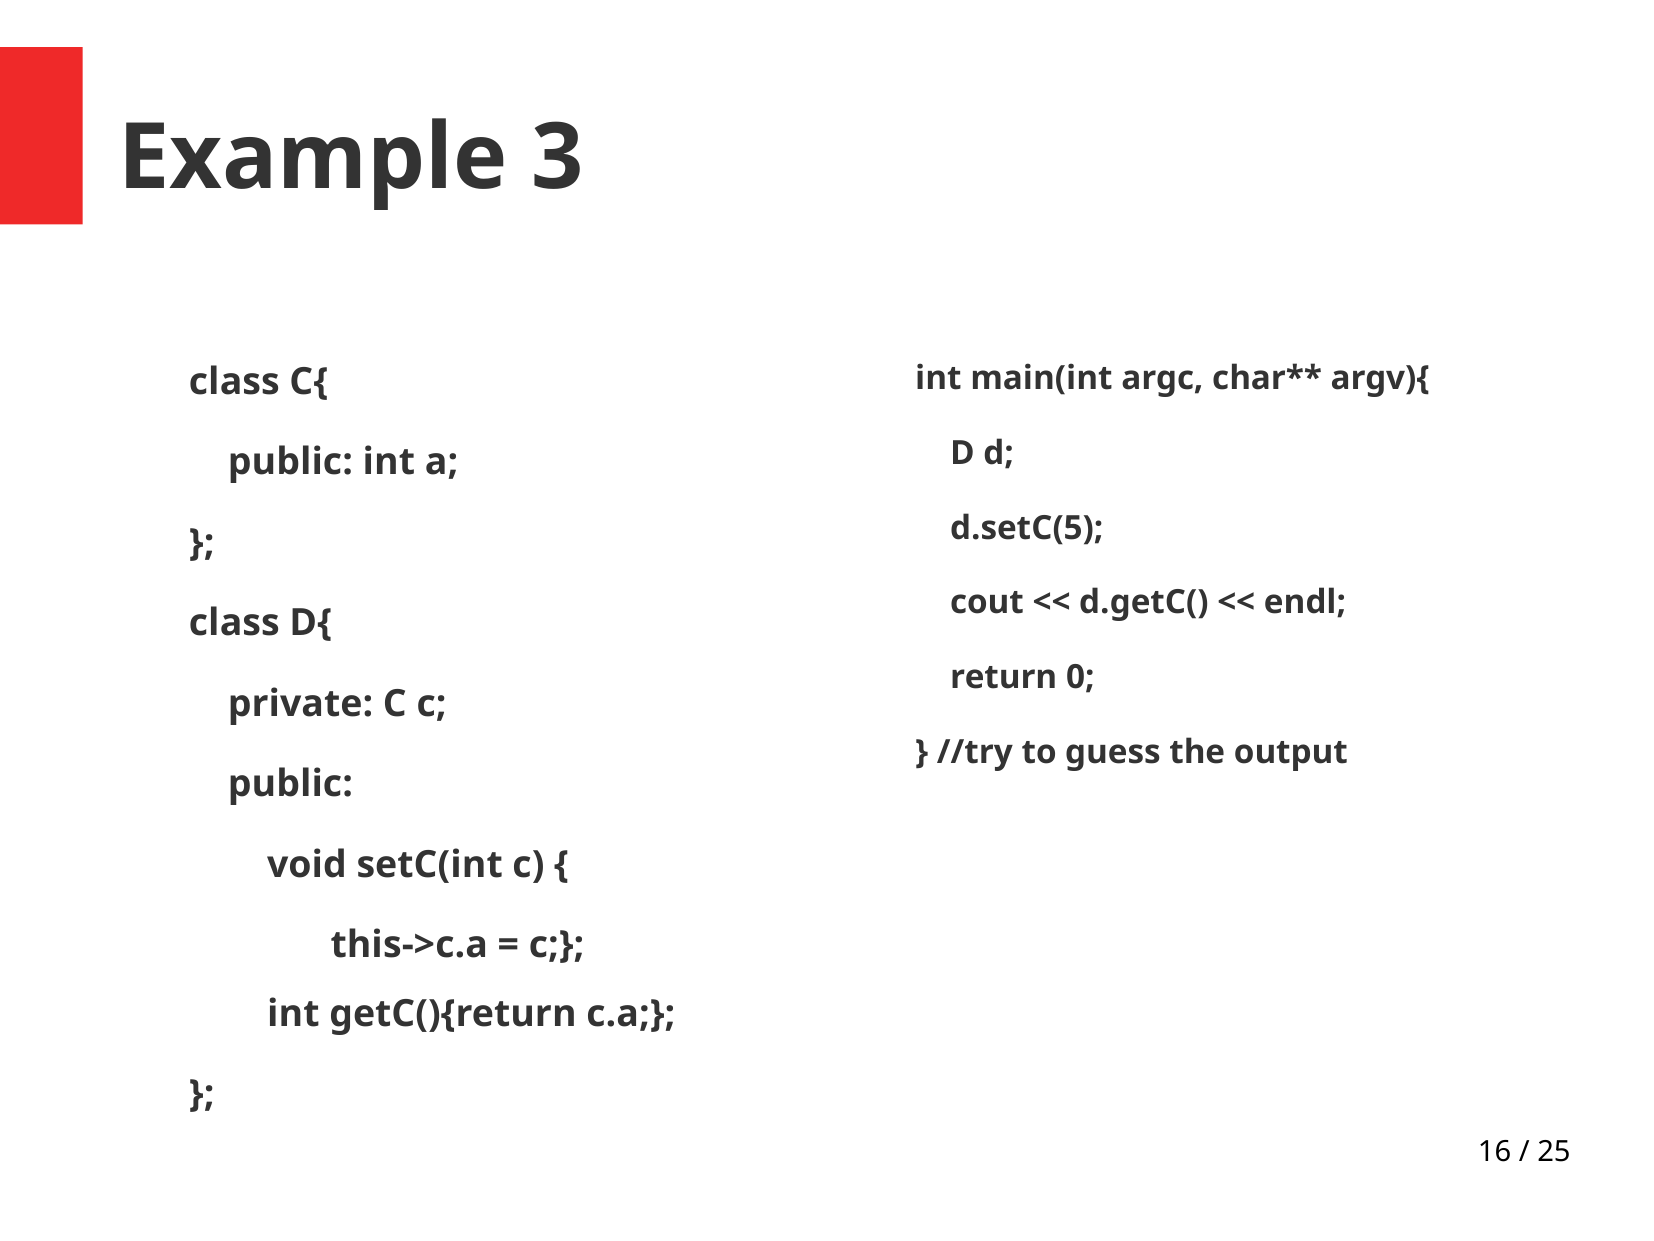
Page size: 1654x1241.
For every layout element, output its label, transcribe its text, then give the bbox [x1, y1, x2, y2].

title Example 3 [118, 49, 1571, 257]
list int main(int argc, char** argv){ D d; d.setC(5); cout << d.getC() << endl; return 0; } //try to guess the output [844, 354, 1536, 1074]
list class C{ public: int a; }; class D{ private: C c; public: void setC(int c) { this->c.a = c;}; int getC(){return c.a;}; }; [118, 354, 810, 1074]
